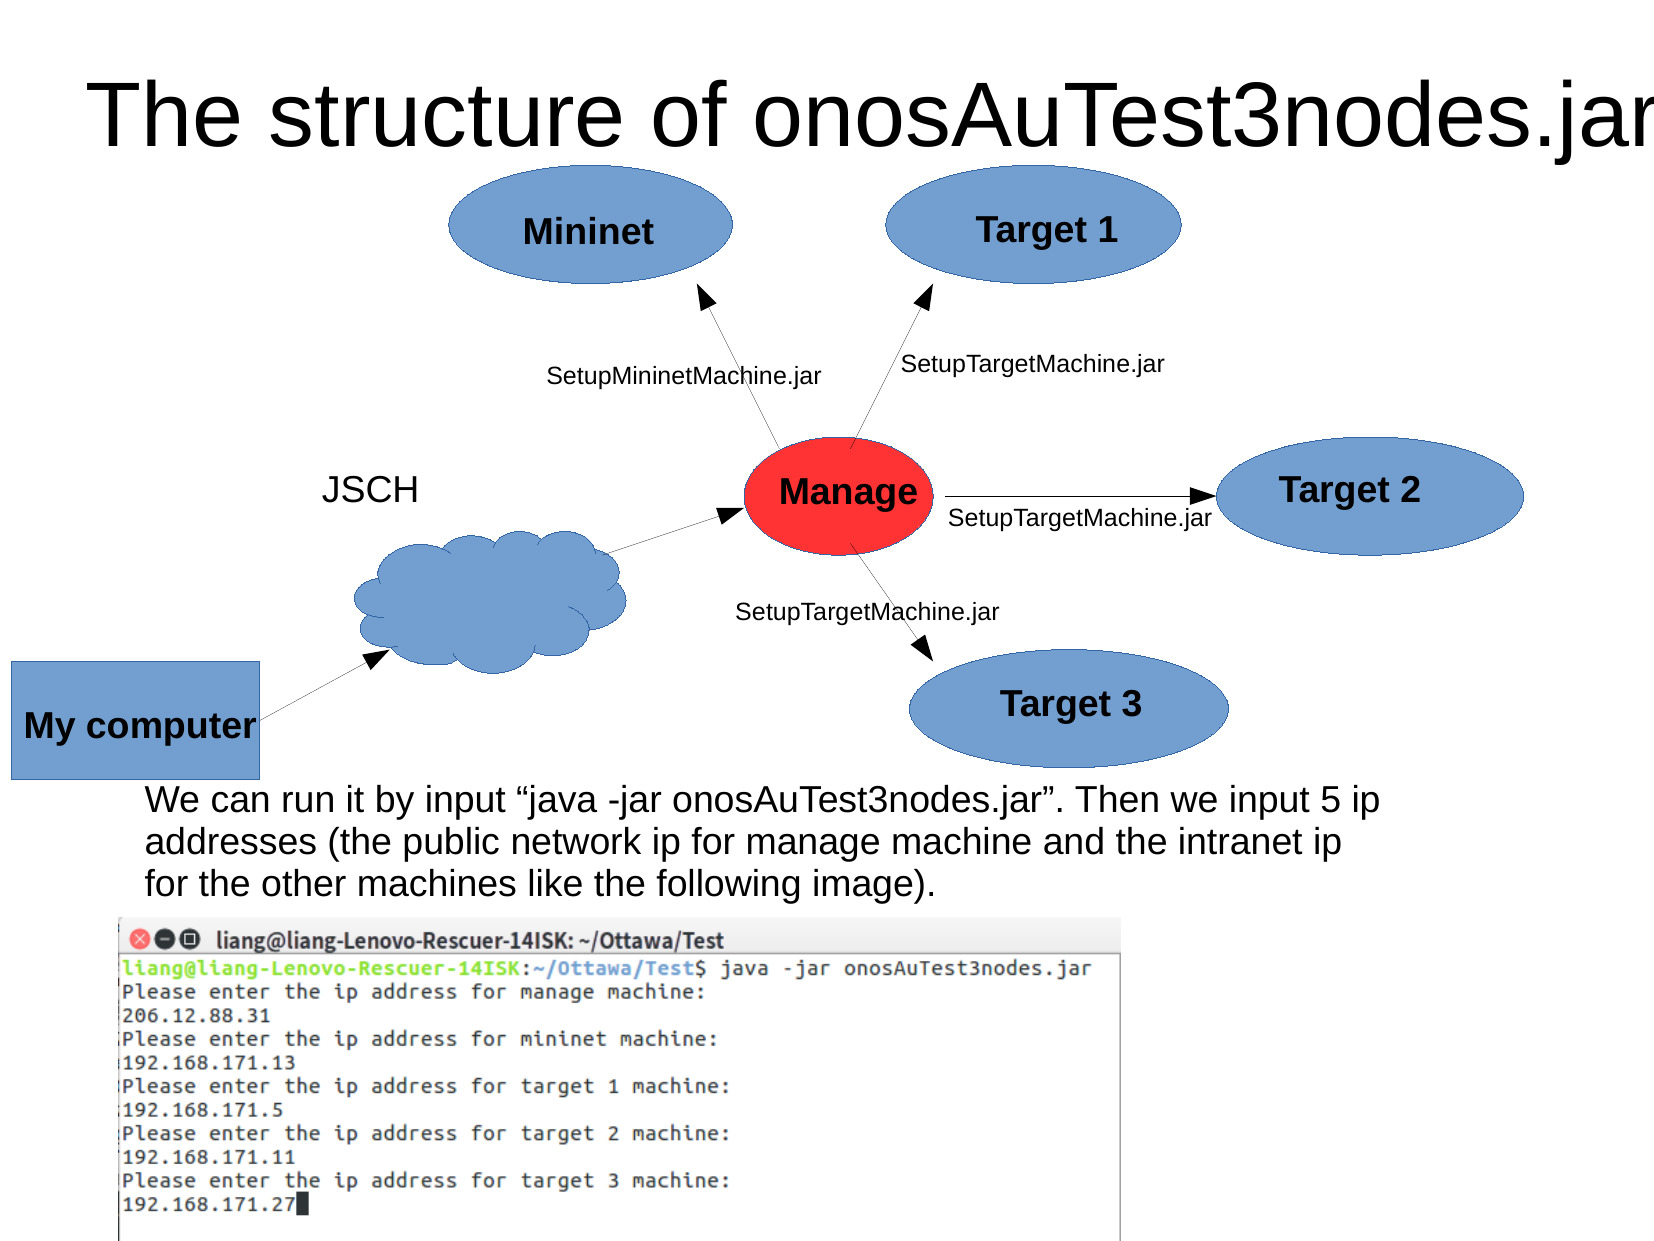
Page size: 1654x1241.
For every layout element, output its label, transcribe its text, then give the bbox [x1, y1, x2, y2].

text_box [909, 649, 1229, 768]
text_box [885, 225, 1182, 284]
text_box JSCH [307, 460, 579, 520]
text_box SetupMininetMachine.jar [531, 354, 863, 426]
text_box [744, 437, 926, 556]
text_box SetupTargetMachine.jar [933, 496, 1264, 567]
text_box My computer [8, 696, 272, 754]
text_box [11, 754, 260, 780]
text_box [354, 531, 627, 674]
text_box [1216, 437, 1524, 556]
title The structure of onosAuTest3nodes.jar [82, 5, 1654, 225]
text_box SetupTargetMachine.jar [720, 590, 1052, 662]
text_box Mininet [507, 225, 670, 260]
text_box Manage [763, 462, 934, 520]
text_box We can run it by input “java -jar onosAuTest3nodes.jar”. Then we input 5 ip addresses (the public network ip for manage machine and the intranet ip for the other machines like the following image). [129, 771, 1406, 912]
text_box Target 2 [1263, 460, 1437, 518]
text_box SetupTargetMachine.jar [885, 342, 1217, 414]
text_box Target 3 [985, 675, 1158, 733]
text_box Target 1 [960, 225, 1134, 258]
text_box [448, 225, 733, 284]
text_box [11, 661, 260, 696]
picture [118, 917, 1121, 1241]
